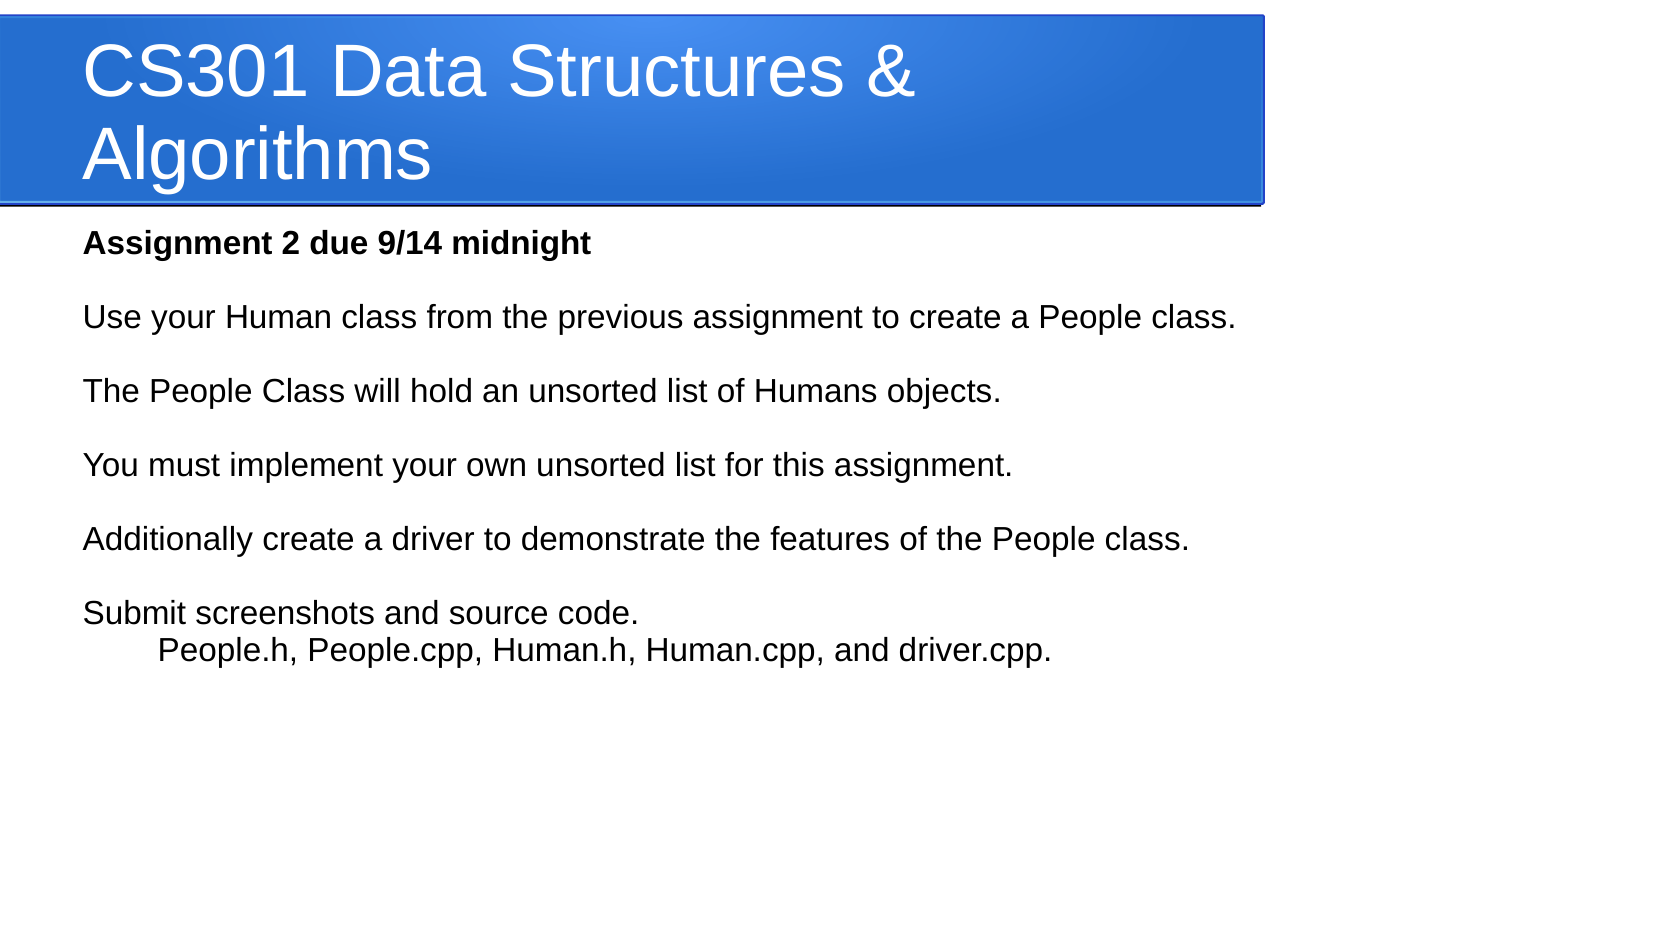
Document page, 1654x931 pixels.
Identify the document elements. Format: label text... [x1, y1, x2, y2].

title CS301 Data Structures & Algorithms [82, 29, 1235, 196]
subtitle Assignment 2 due 9/14 midnight Use your Human class from the previous assignment to create a People class. The People Class will hold an unsorted list of Humans objects. You must implement your own unsorted list for this assignment. Additionally create a driver to demonstrate the features of the People class. Submit screenshots and source code. People.h, People.cpp, Human.h, Human.cpp, and driver.cpp. [82, 224, 1246, 823]
